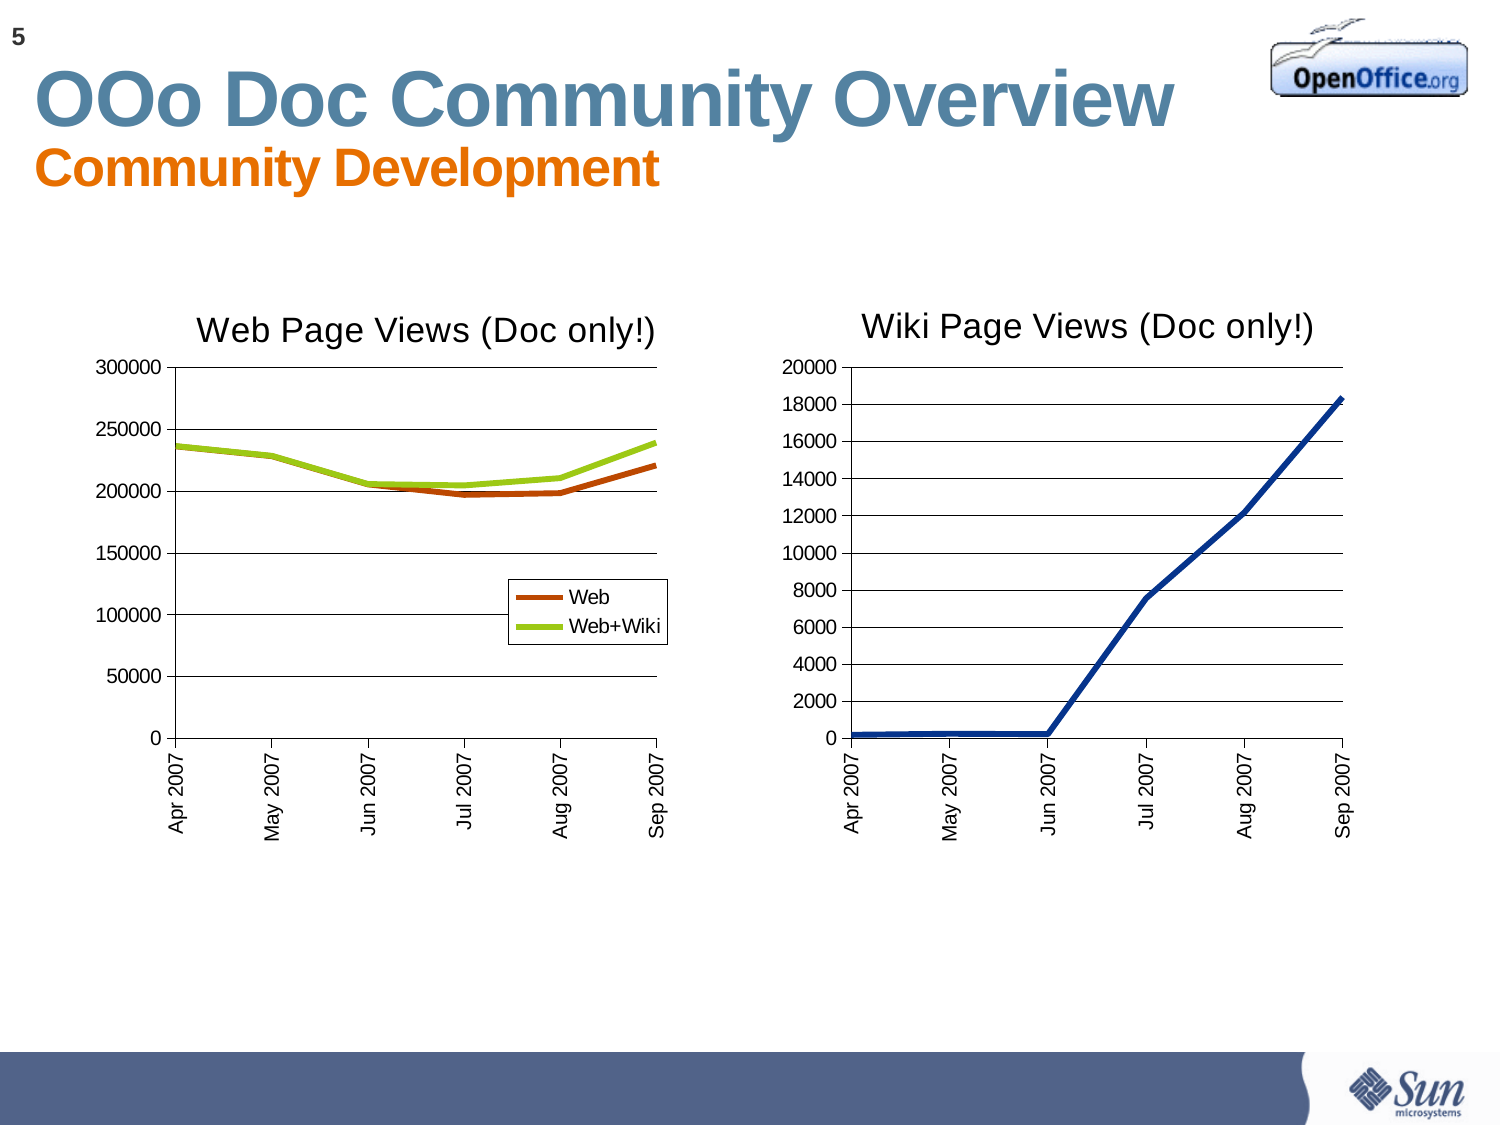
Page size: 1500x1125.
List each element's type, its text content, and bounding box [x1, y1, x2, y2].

title OOo Doc Community Overview Community Development [34, 63, 1262, 207]
picture [0, 1052, 1500, 1125]
chart [83, 272, 698, 908]
picture [1269, 17, 1470, 97]
chart [769, 272, 1385, 908]
